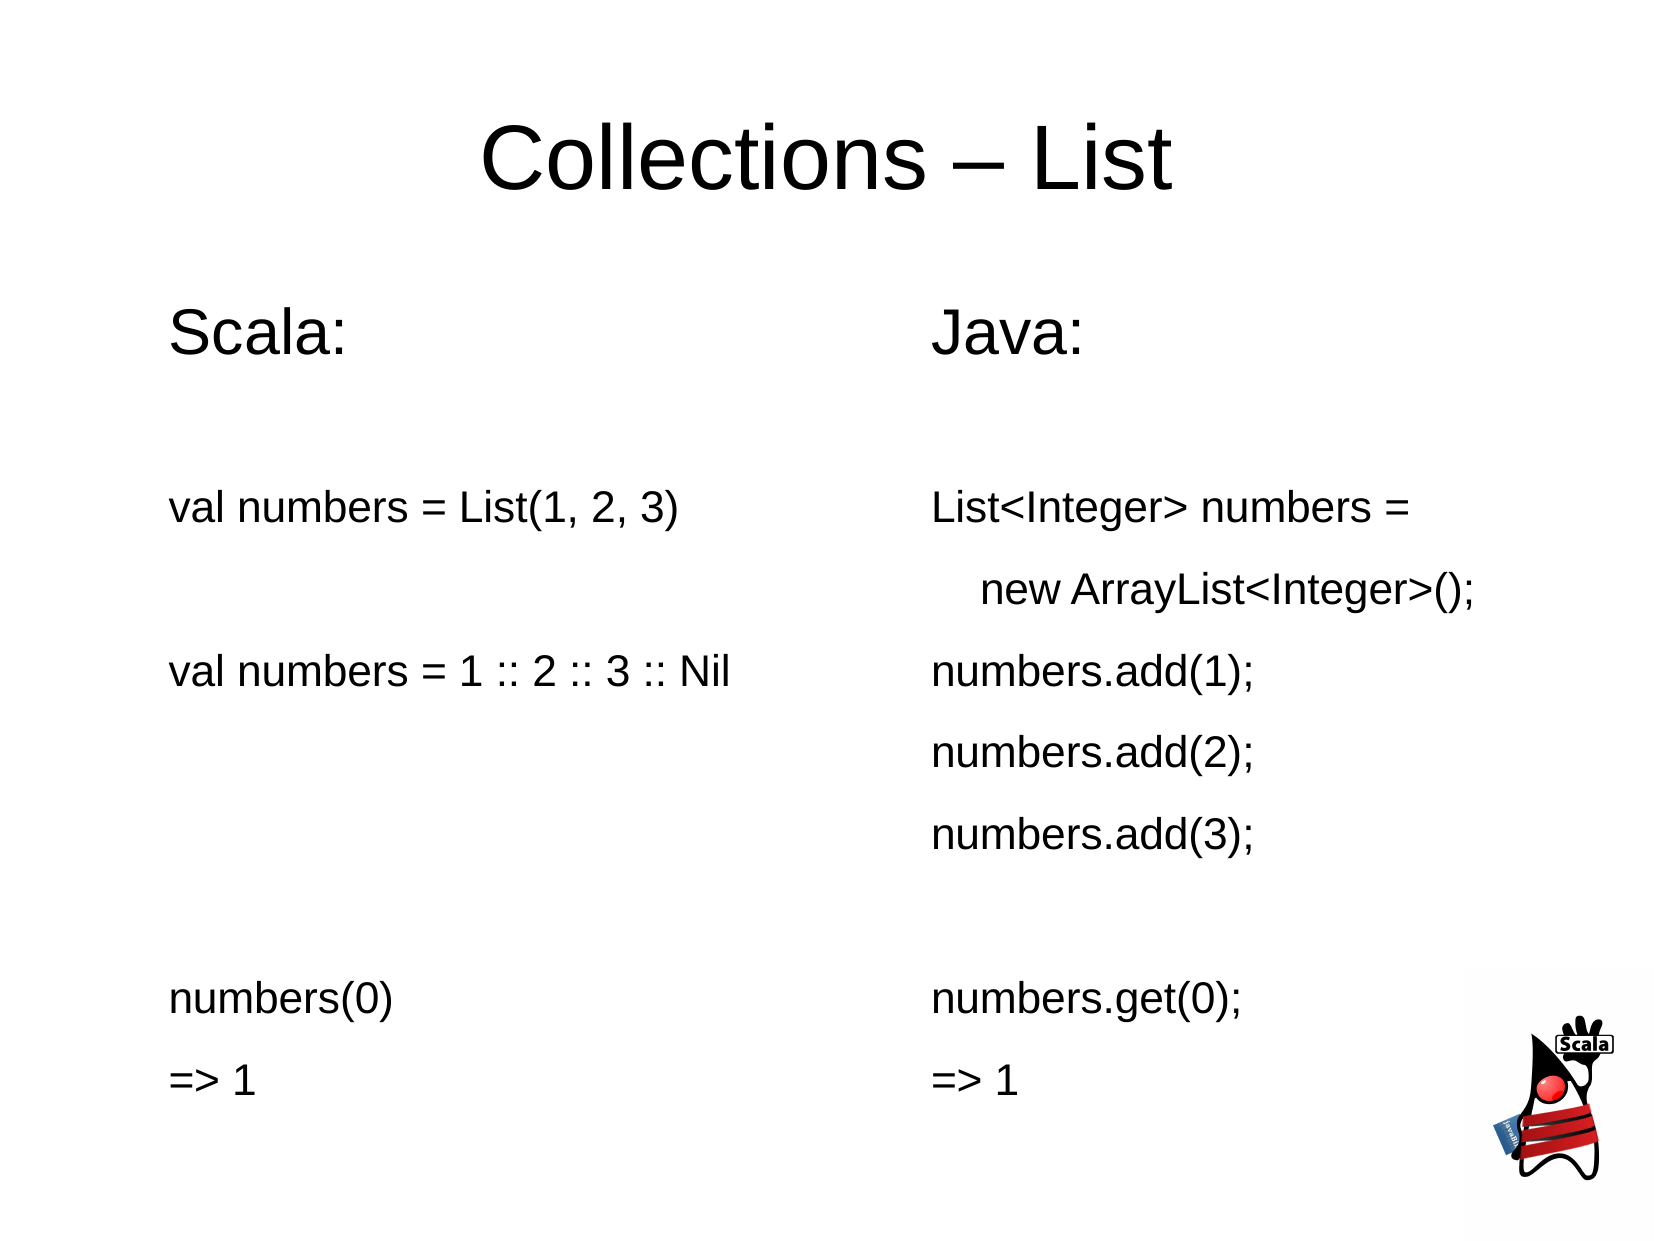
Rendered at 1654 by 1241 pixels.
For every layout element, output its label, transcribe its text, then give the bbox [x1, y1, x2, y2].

list Java: List<Integer> numbers = new ArrayList<Integer>(); numbers.add(1); numbers.add(2); numbers.add(3); numbers.get(0); => 1 [845, 290, 1572, 1109]
title Collections – List [82, 56, 1571, 250]
list Scala: val numbers = List(1, 2, 3) val numbers = 1 :: 2 :: 3 :: Nil numbers(0) => 1 [82, 290, 809, 1109]
